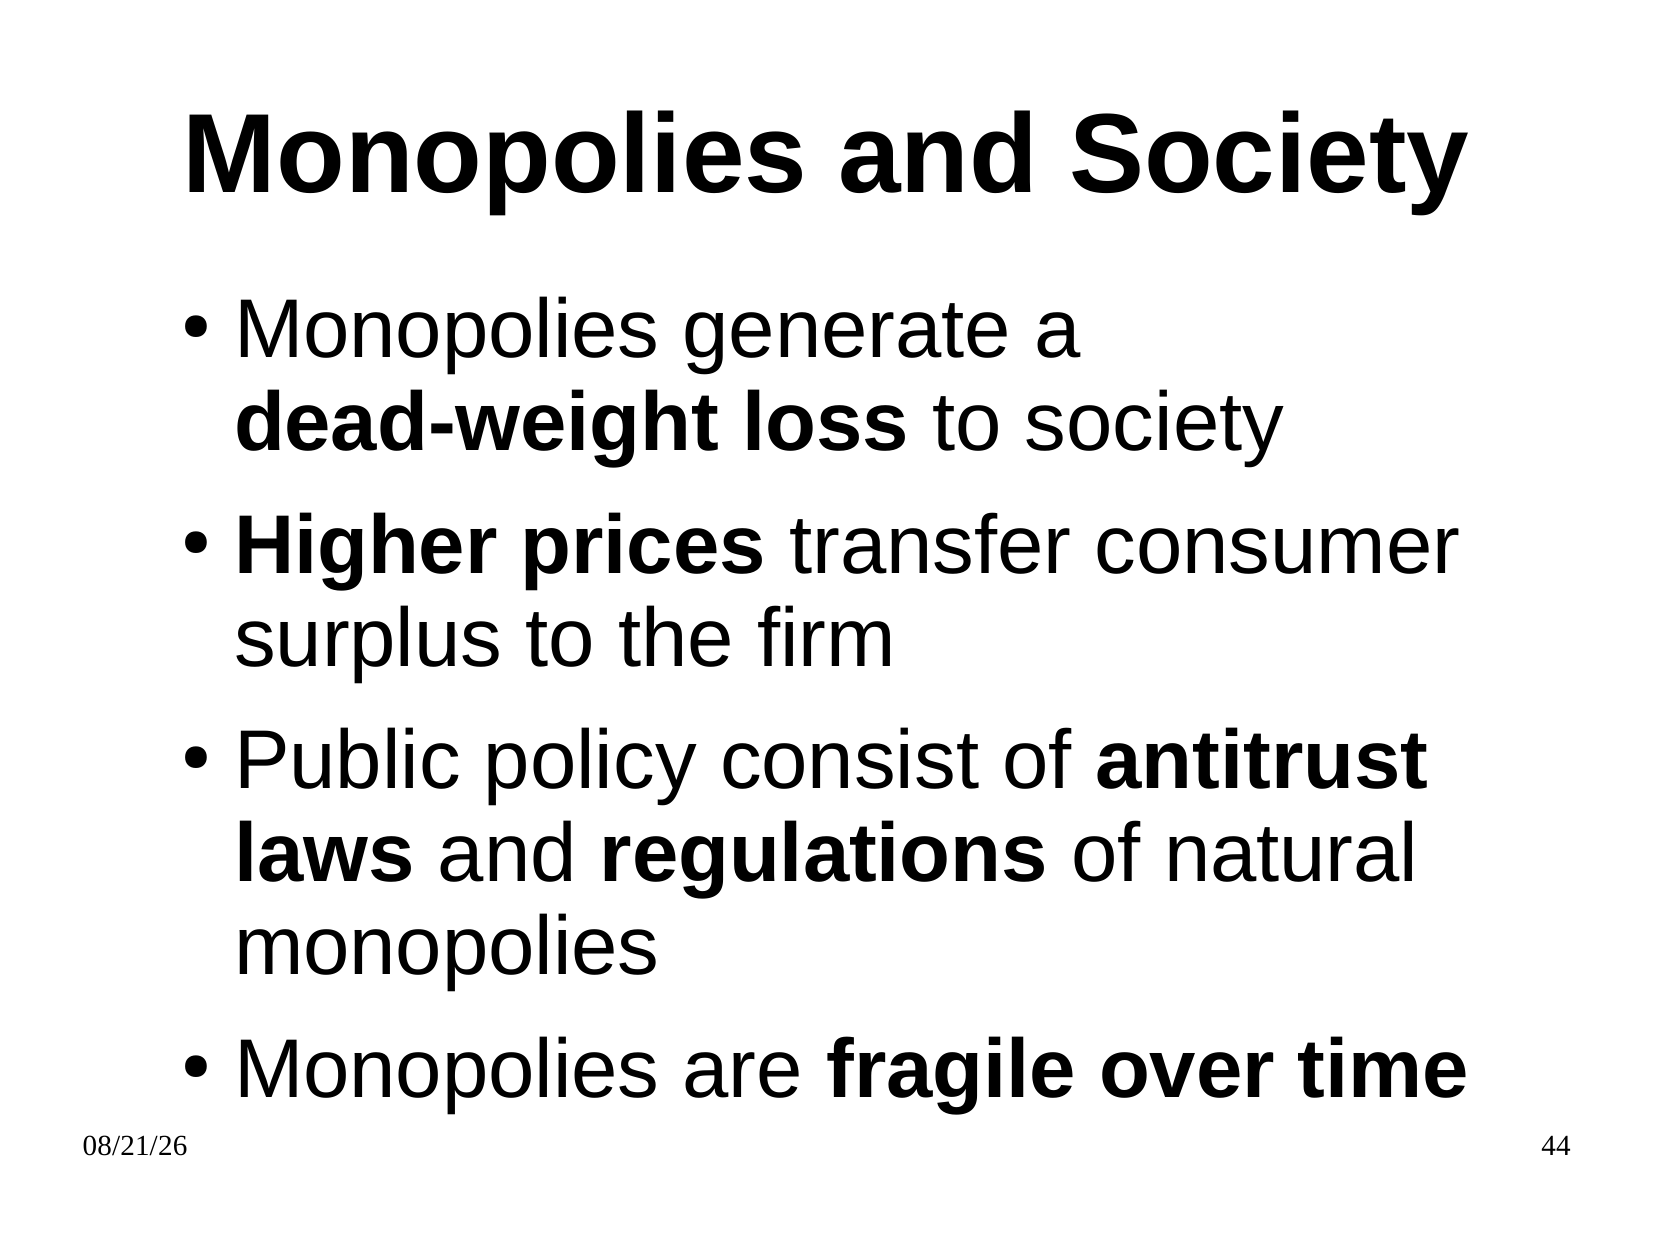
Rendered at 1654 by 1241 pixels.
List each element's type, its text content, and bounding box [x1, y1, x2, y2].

list Monopolies generate a dead-weight loss to society Higher prices transfer consumer surplus to the firm Public policy consist of antitrust laws and regulations of natural monopolies Monopolies are fragile over time [163, 282, 1576, 1116]
title Monopolies and Society [82, 49, 1571, 257]
